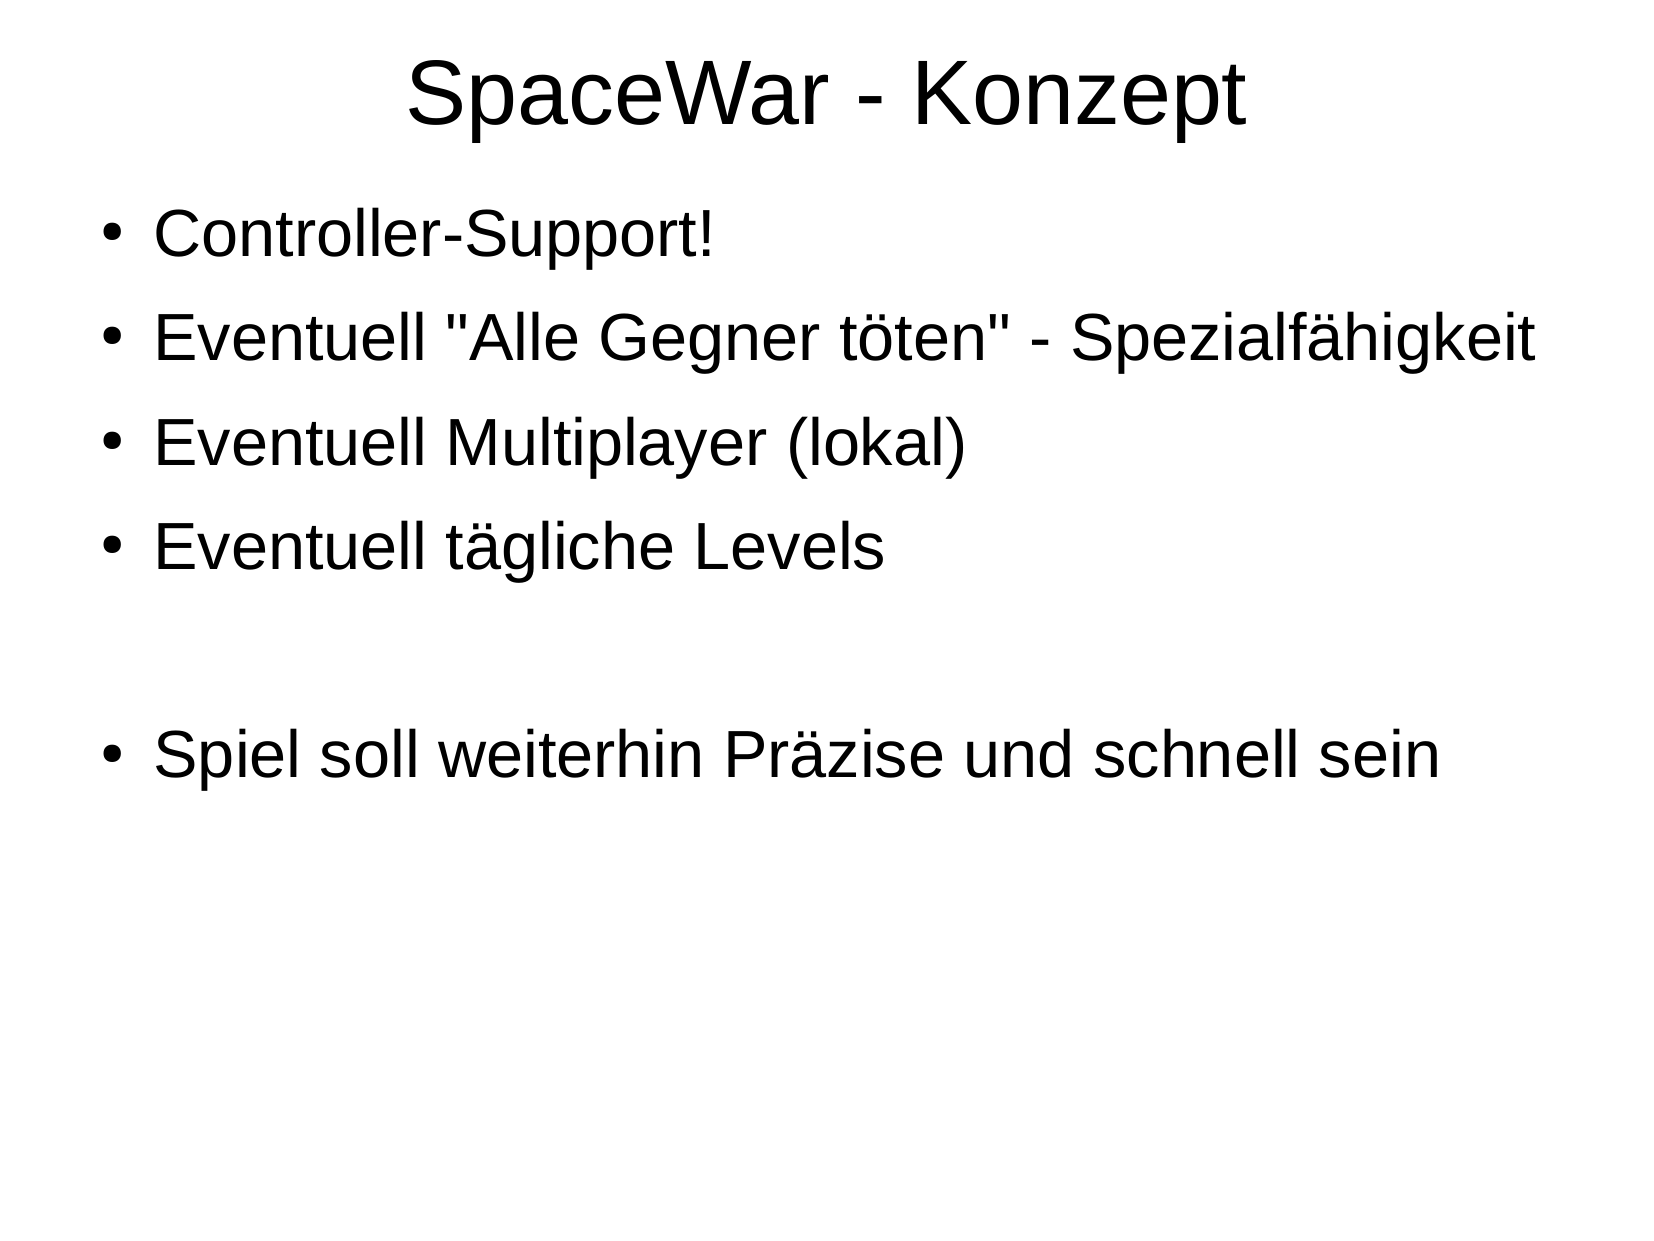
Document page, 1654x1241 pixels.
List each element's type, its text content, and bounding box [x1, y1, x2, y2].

title SpaceWar - Konzept [82, 8, 1571, 178]
list Controller-Support! Eventuell "Alle Gegner töten" - Spezialfähigkeit Eventuell Multiplayer (lokal) Eventuell tägliche Levels Spiel soll weiterhin Präzise und schnell sein [82, 196, 1571, 1152]
